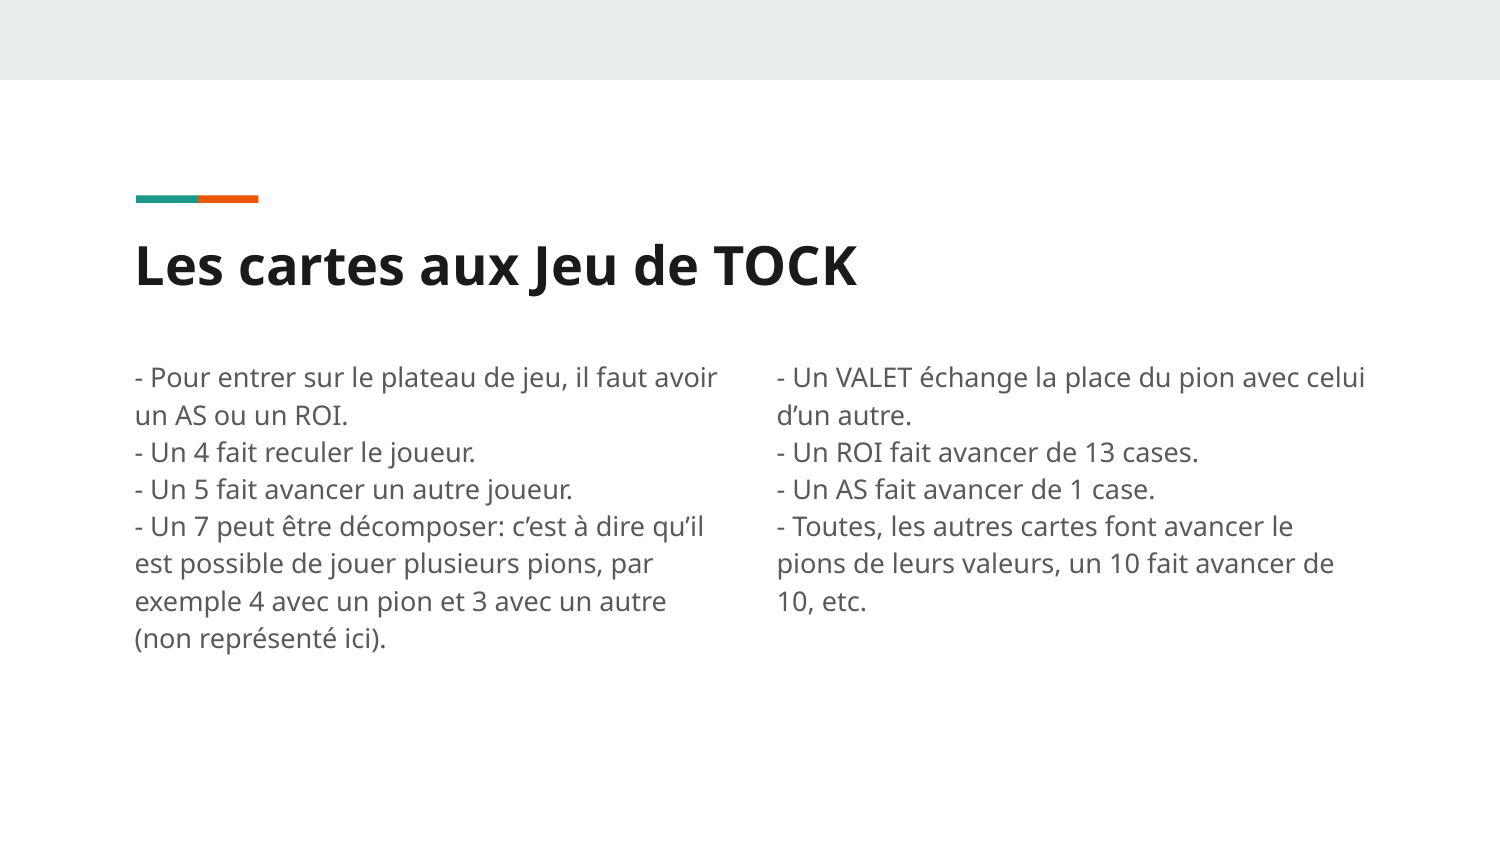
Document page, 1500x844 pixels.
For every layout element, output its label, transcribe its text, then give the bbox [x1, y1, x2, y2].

list - Un VALET échange la place du pion avec celui d’un autre. - Un ROI fait avancer de 13 cases. - Un AS fait avancer de 1 case. - Toutes, les autres cartes font avancer le pions de leurs valeurs, un 10 fait avancer de 10, etc. [761, 341, 1381, 712]
title Les cartes aux Jeu de TOCK [119, 216, 1381, 305]
list - Pour entrer sur le plateau de jeu, il faut avoir un AS ou un ROI. - Un 4 fait reculer le joueur. - Un 5 fait avancer un autre joueur. - Un 7 peut être décomposer: c’est à dire qu’il est possible de jouer plusieurs pions, par exemple 4 avec un pion et 3 avec un autre (non représenté ici). [119, 341, 739, 712]
